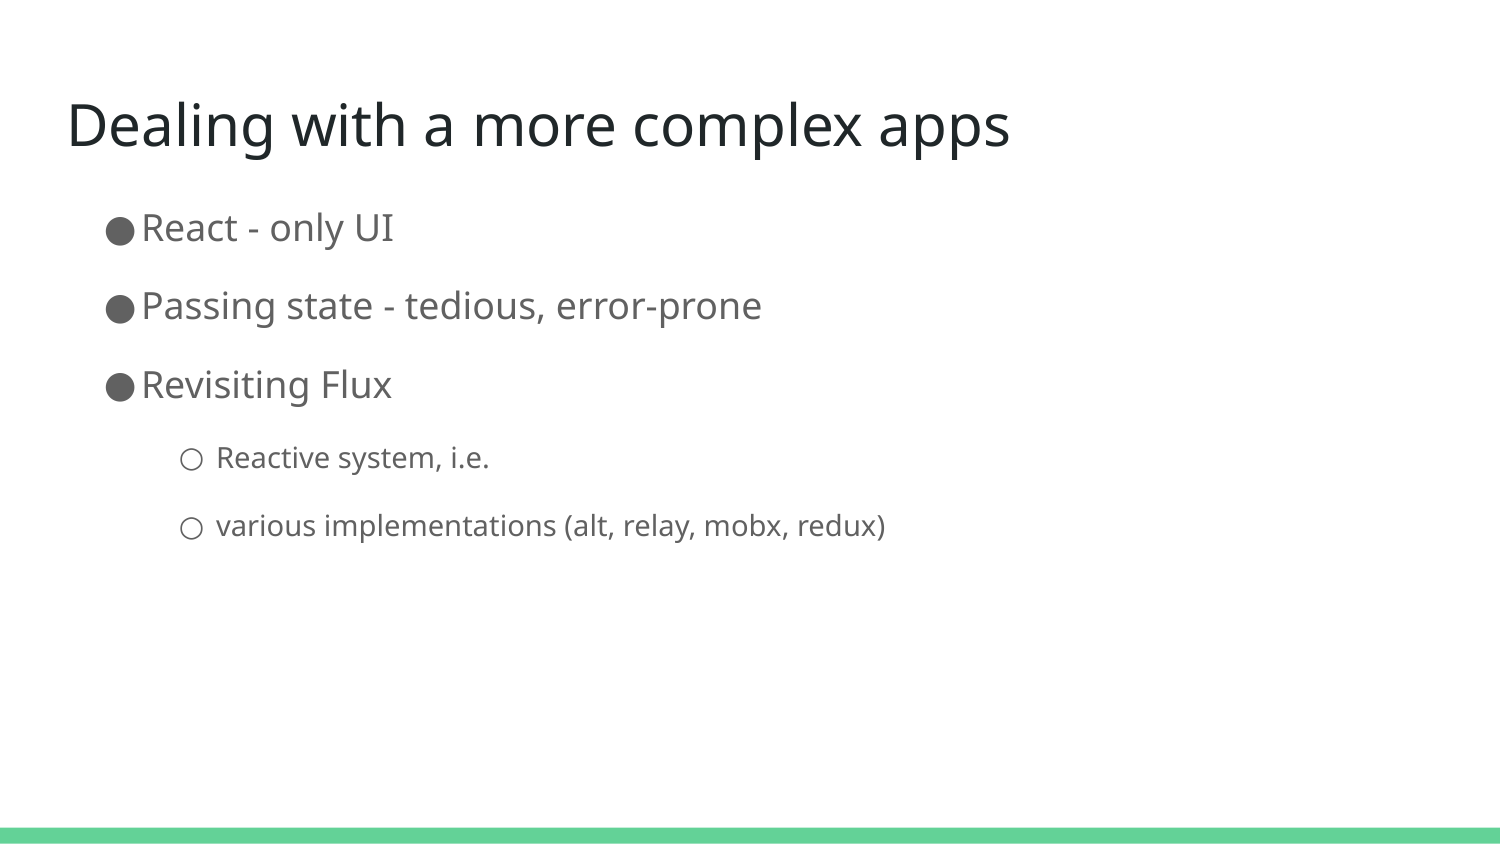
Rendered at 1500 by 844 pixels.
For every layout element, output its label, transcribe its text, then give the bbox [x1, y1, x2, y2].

title Dealing with a more complex apps [51, 72, 1449, 167]
list React - only UI Passing state - tedious, error-prone Revisiting Flux Reactive system, i.e. various implementations (alt, relay, mobx, redux) [51, 189, 1449, 750]
